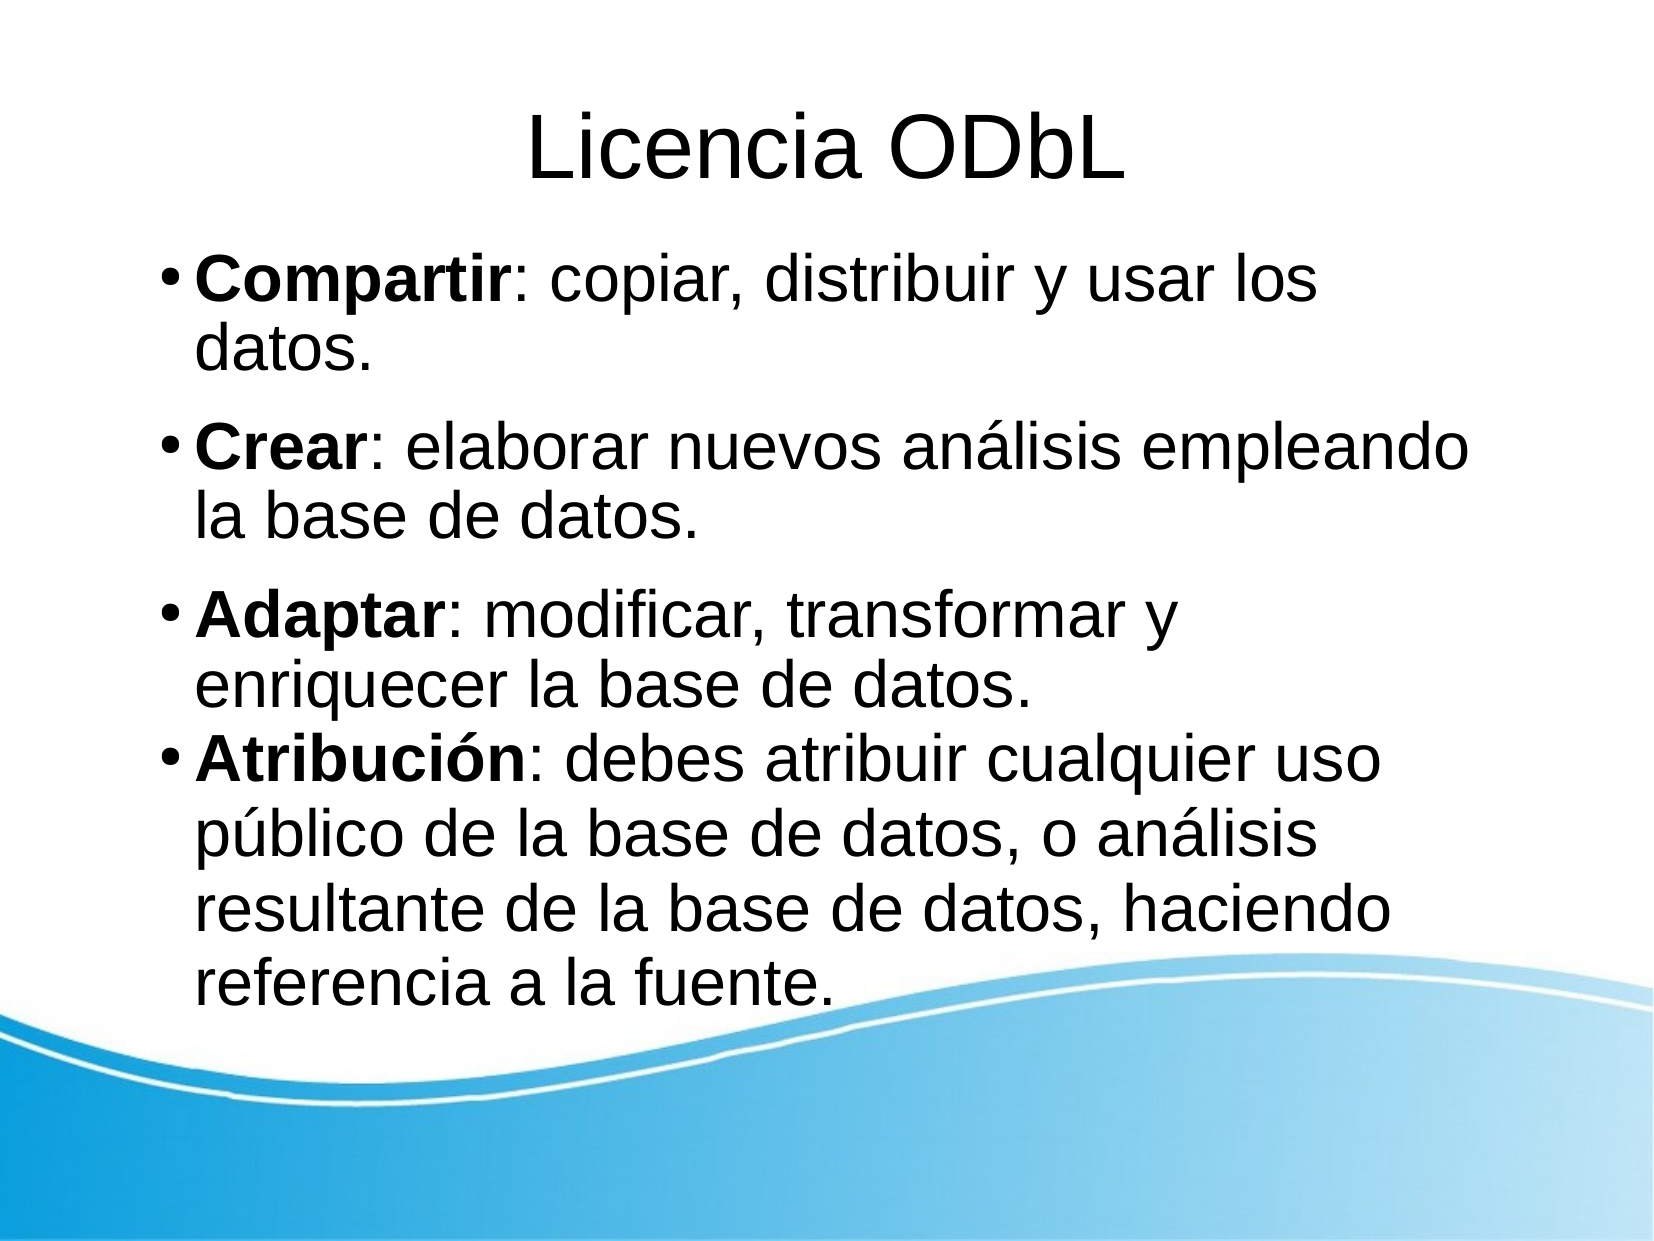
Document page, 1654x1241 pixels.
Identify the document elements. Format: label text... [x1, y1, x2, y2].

text_box Compartir: copiar, distribuir y usar los datos. Crear: elaborar nuevos análisis empleando la base de datos. Adaptar: modificar, transformar y enriquecer la base de datos. Atribución: debes atribuir cualquier uso público de la base de datos, o análisis resultante de la base de datos, haciendo referencia a la fuente. [143, 238, 1489, 1028]
picture [0, 952, 1654, 1241]
title Licencia ODbL [82, 94, 1571, 200]
